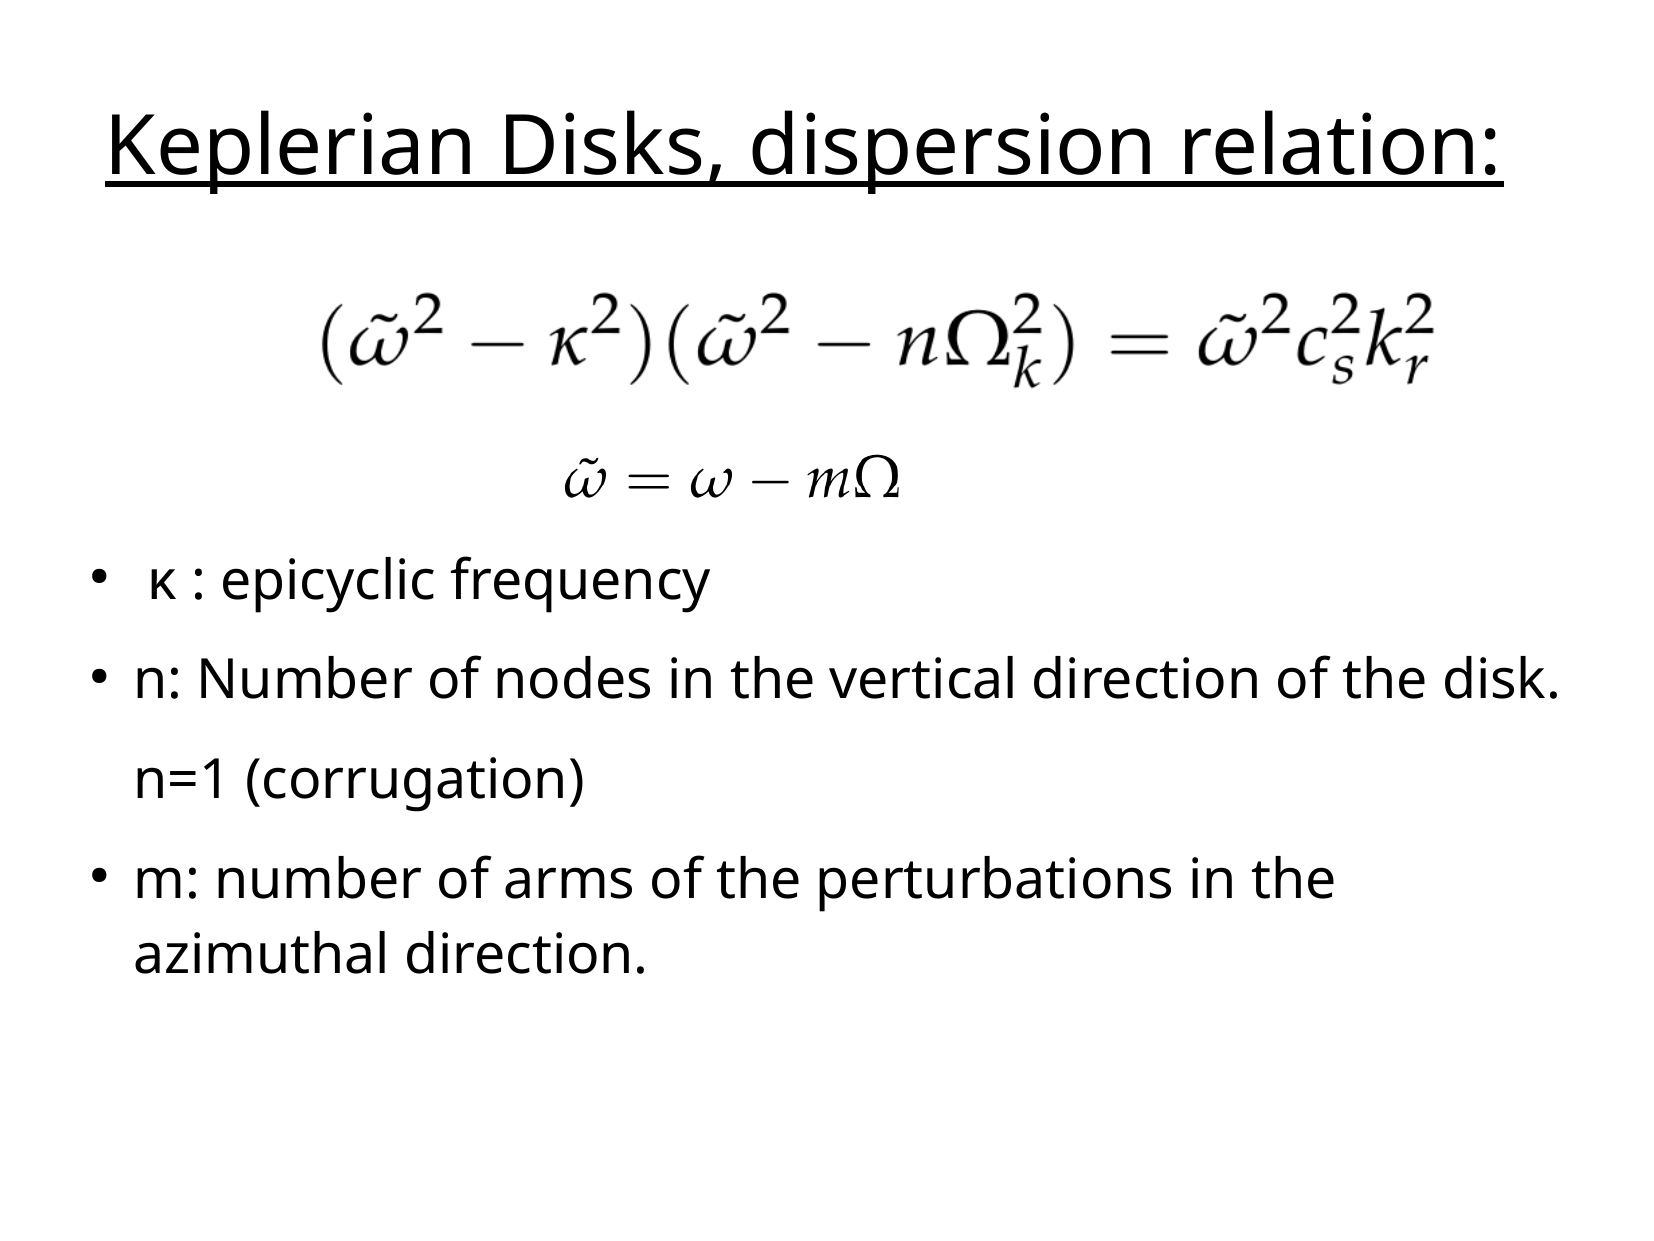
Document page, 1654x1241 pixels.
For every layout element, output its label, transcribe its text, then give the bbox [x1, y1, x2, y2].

text_box Keplerian Disks, dispersion relation: [89, 77, 1590, 214]
picture [552, 446, 916, 526]
picture [298, 275, 1461, 419]
list κ : epicyclic frequency n: Number of nodes in the vertical direction of the disk. n=1 (corrugation) m: number of arms of the perturbations in the azimuthal direction. [74, 540, 1563, 1016]
